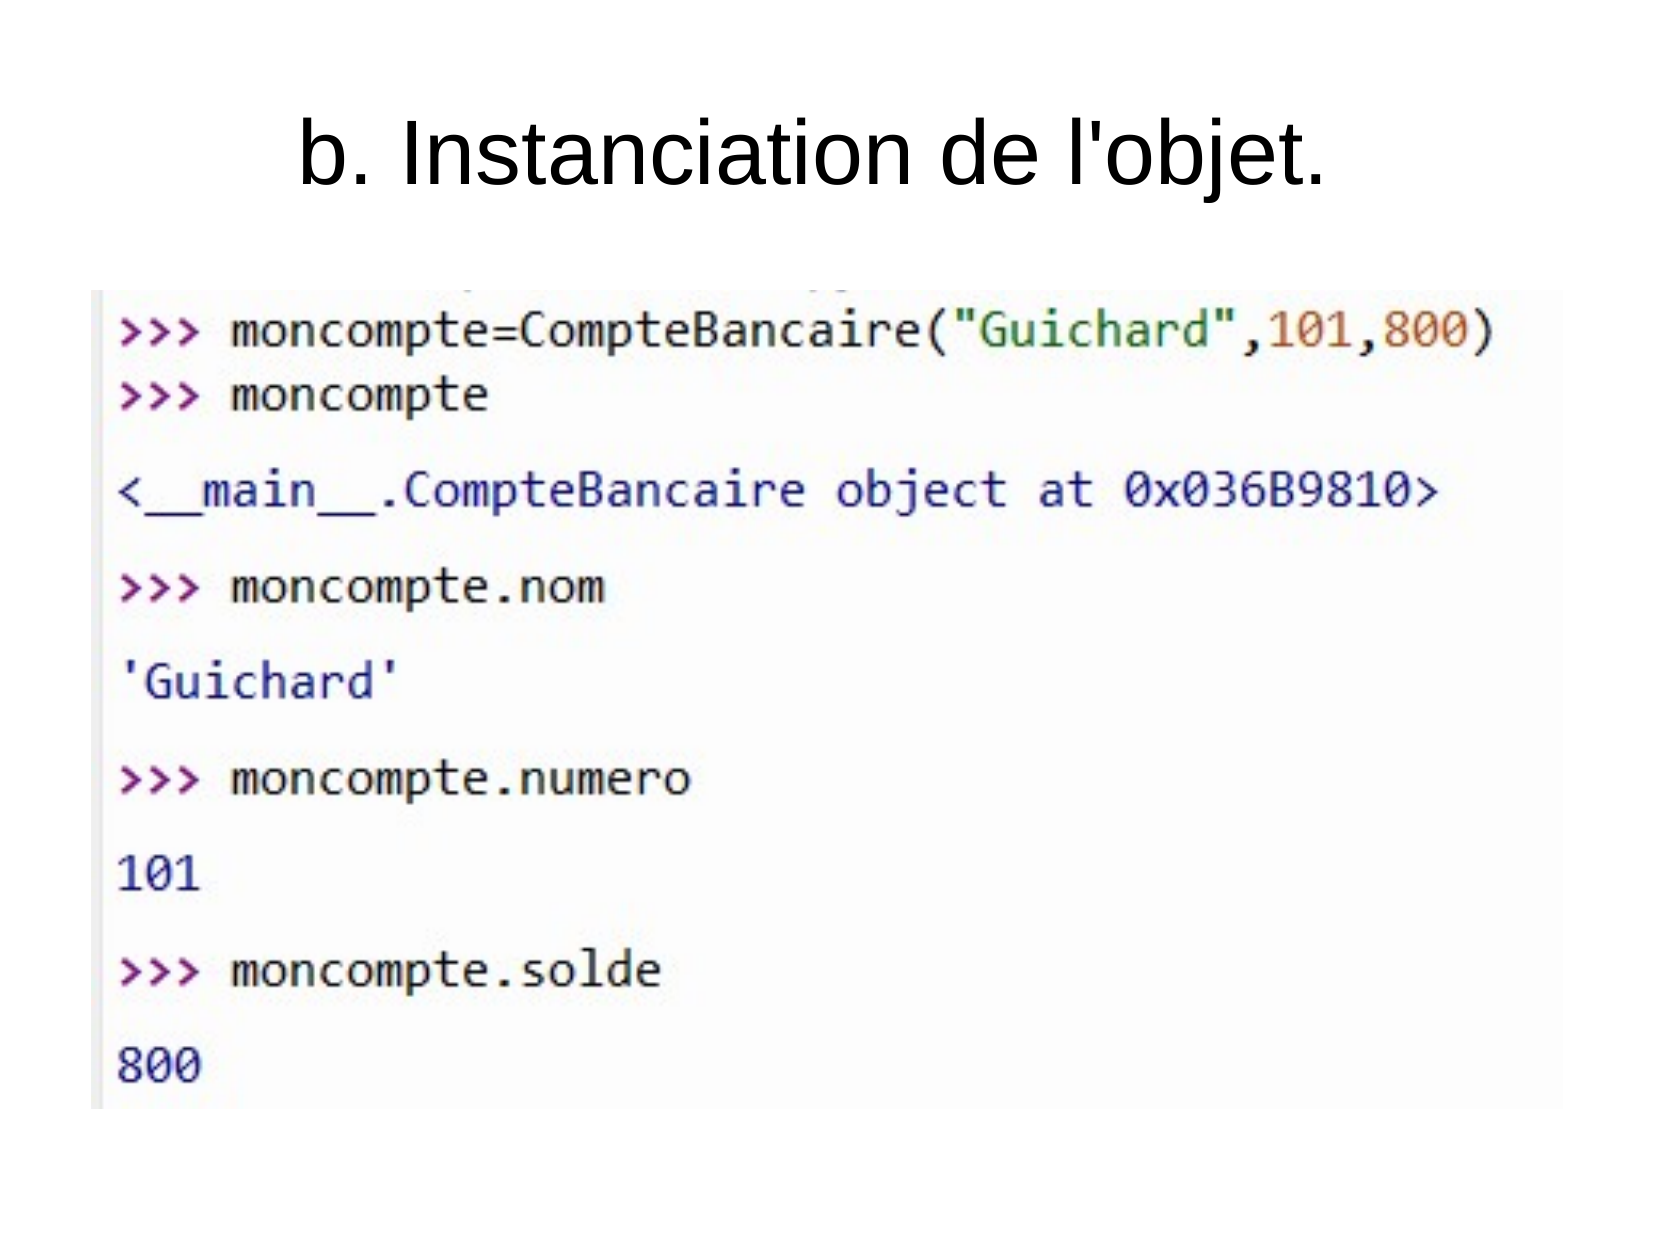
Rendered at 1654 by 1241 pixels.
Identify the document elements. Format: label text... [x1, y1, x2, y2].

picture [91, 290, 1563, 1109]
title b. Instanciation de l'objet. [82, 49, 1571, 257]
